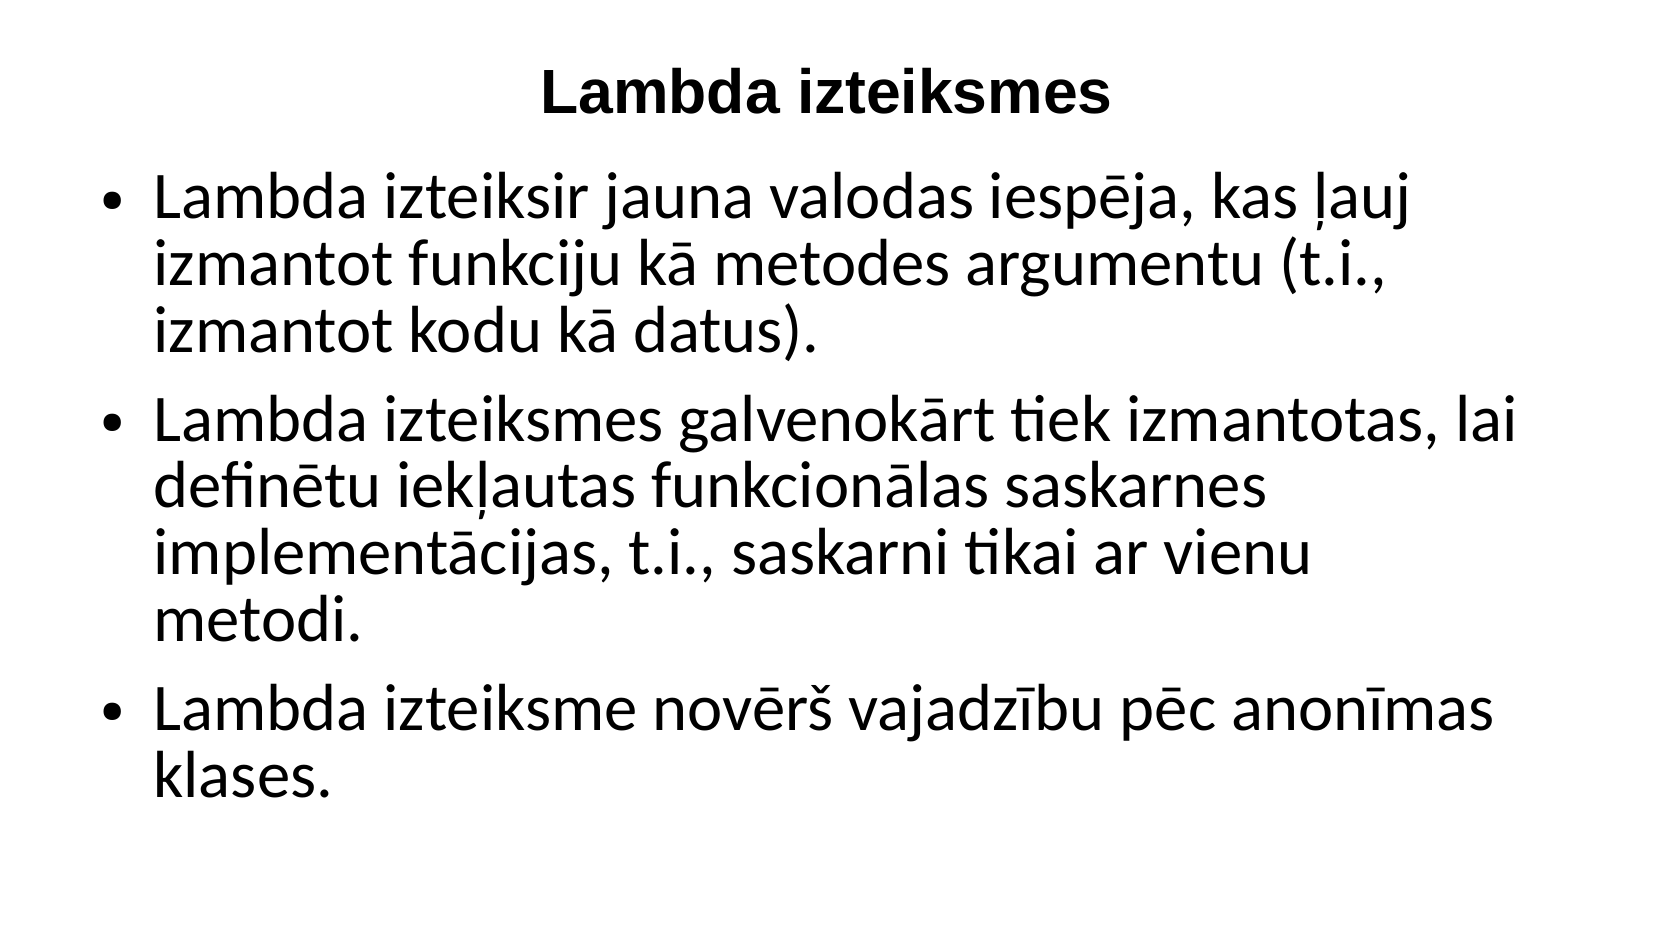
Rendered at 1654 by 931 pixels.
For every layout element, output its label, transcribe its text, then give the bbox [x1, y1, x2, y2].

list Lambda izteiksir jauna valodas iespēja, kas ļauj izmantot funkciju kā metodes argumentu (t.i., izmantot kodu kā datus). Lambda izteiksmes galvenokārt tiek izmantotas, lai definētu iekļautas funkcionālas saskarnes implementācijas, t.i., saskarni tikai ar vienu metodi. Lambda izteiksme novērš vajadzību pēc anonīmas klases. [82, 168, 1538, 889]
title Lambda izteiksmes [82, 37, 1571, 147]
